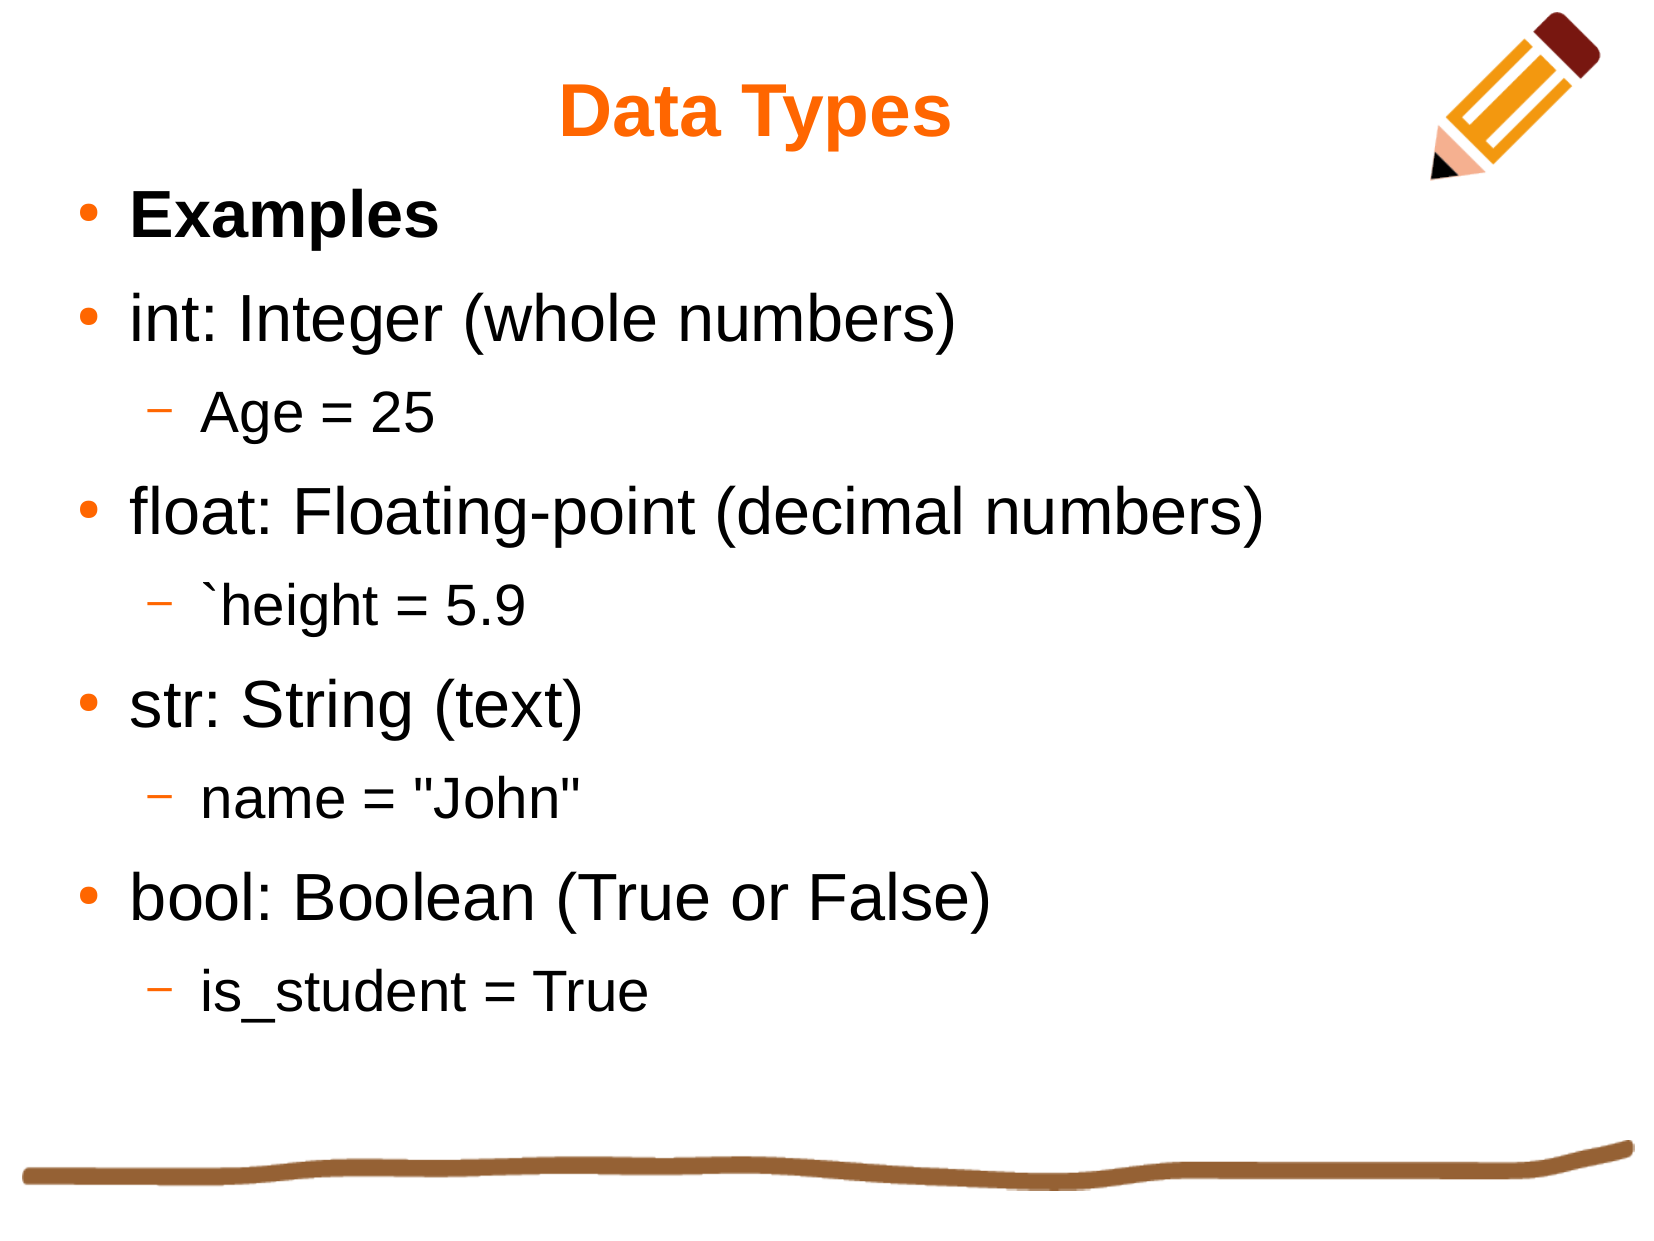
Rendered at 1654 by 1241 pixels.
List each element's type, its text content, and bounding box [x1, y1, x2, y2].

picture [22, 1140, 1635, 1191]
picture [1430, 12, 1601, 177]
list Examples int: Integer (whole numbers) Age = 25 float: Floating-point (decimal numbers) `height = 5.9 str: String (text) name = "John" bool: Boolean (True or False) is_student = True [59, 177, 1607, 1122]
title Data Types [82, 49, 1430, 172]
